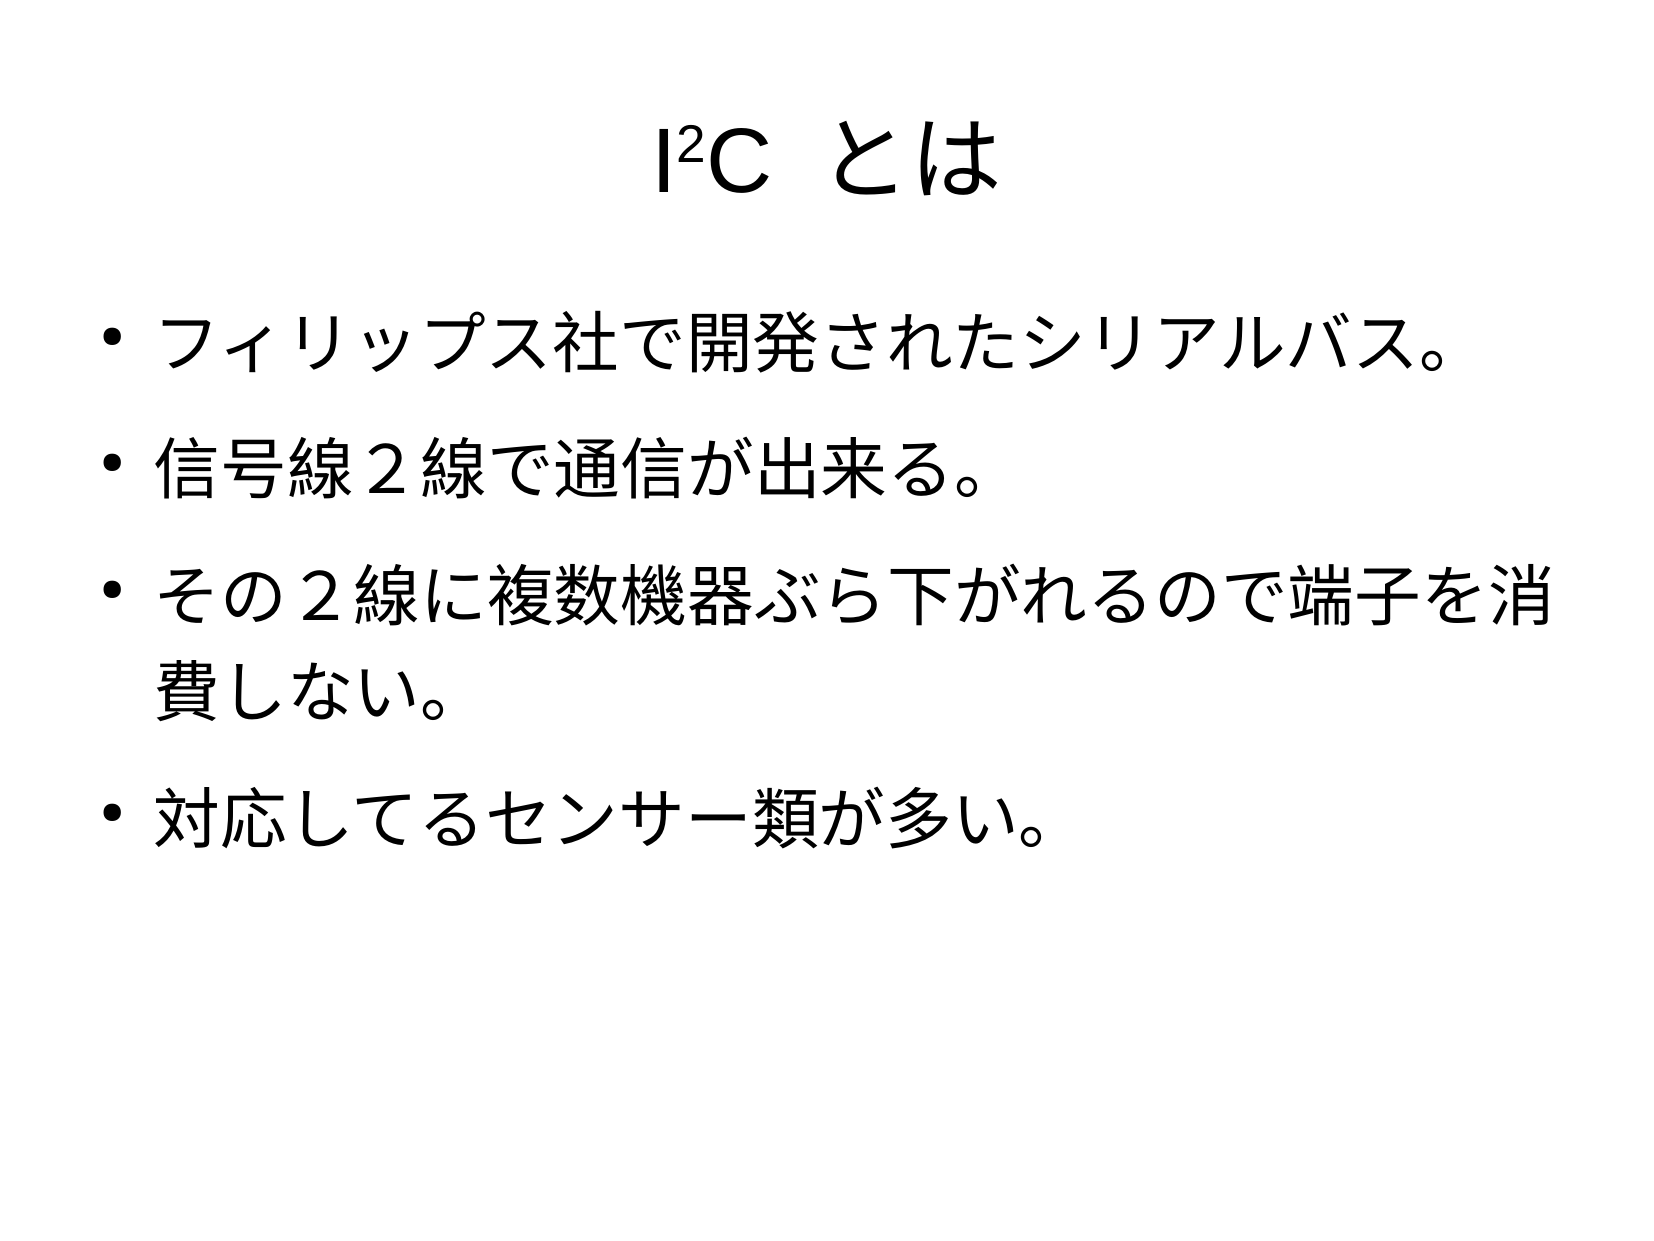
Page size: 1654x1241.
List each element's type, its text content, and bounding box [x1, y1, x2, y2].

title I2C とは [82, 49, 1571, 257]
list フィリップス社で開発されたシリアルバス。 信号線２線で通信が出来る。 その２線に複数機器ぶら下がれるので端子を消費しない。 対応してるセンサー類が多い。 [82, 290, 1571, 1010]
